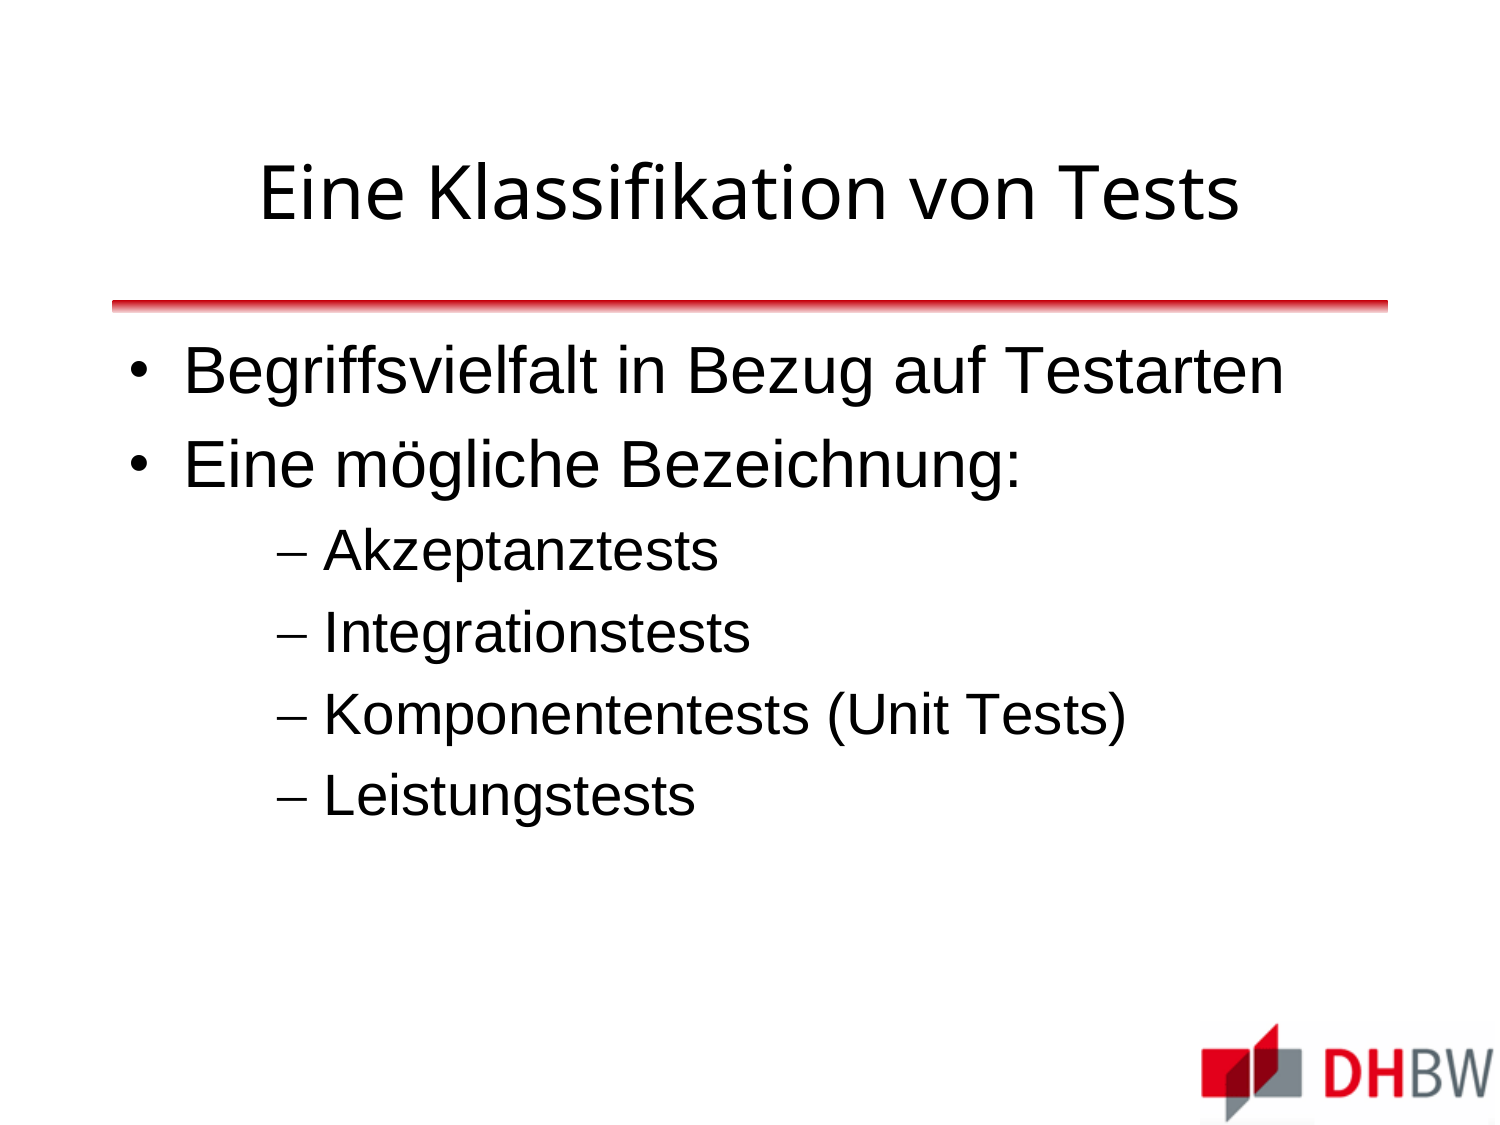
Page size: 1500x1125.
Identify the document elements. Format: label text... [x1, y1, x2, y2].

list Begriffsvielfalt in Bezug auf Testarten Eine mögliche Bezeichnung: Akzeptanztests Integrationstests Komponententests (Unit Tests) Leistungstests [112, 324, 1387, 1063]
picture [1200, 1021, 1495, 1125]
title Eine Klassifikation von Tests [112, 27, 1387, 324]
